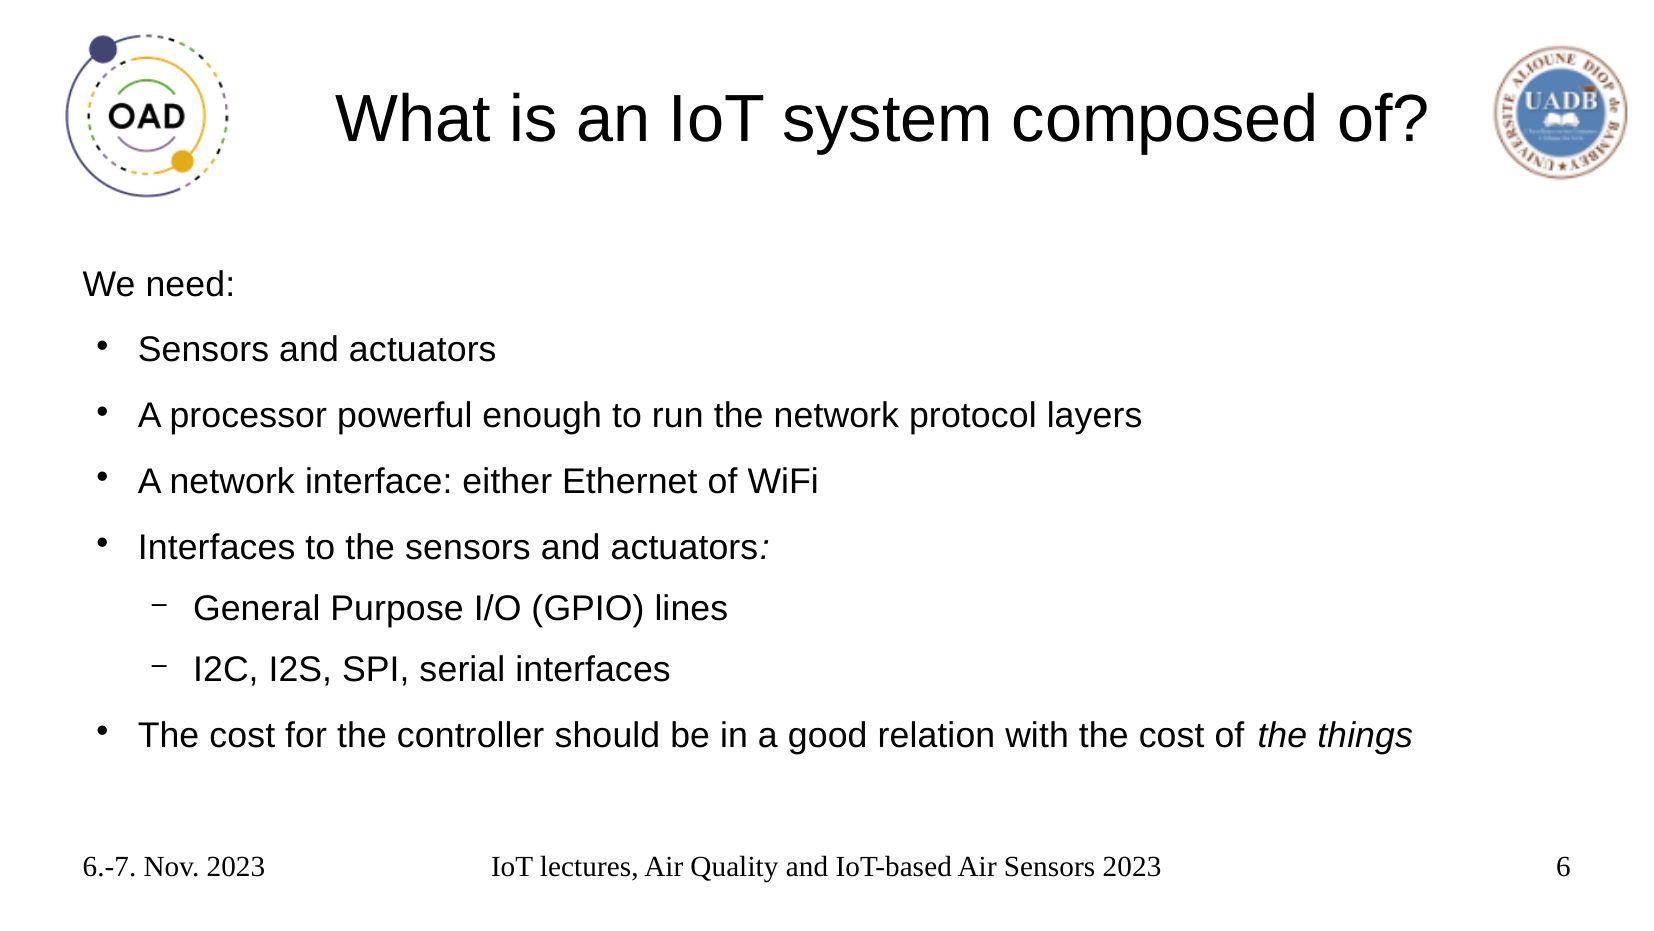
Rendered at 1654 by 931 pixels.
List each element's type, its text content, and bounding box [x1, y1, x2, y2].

title What is an IoT system composed of? [300, 37, 1468, 193]
picture [1482, 37, 1641, 188]
list We need: Sensors and actuators A processor powerful enough to run the network protocol layers A network interface: either Ethernet of WiFi Interfaces to the sensors and actuators: General Purpose I/O (GPIO) lines I2C, I2S, SPI, serial interfaces The cost for the controller should be in a good relation with the cost of the things [82, 217, 1571, 757]
picture [25, 20, 263, 218]
